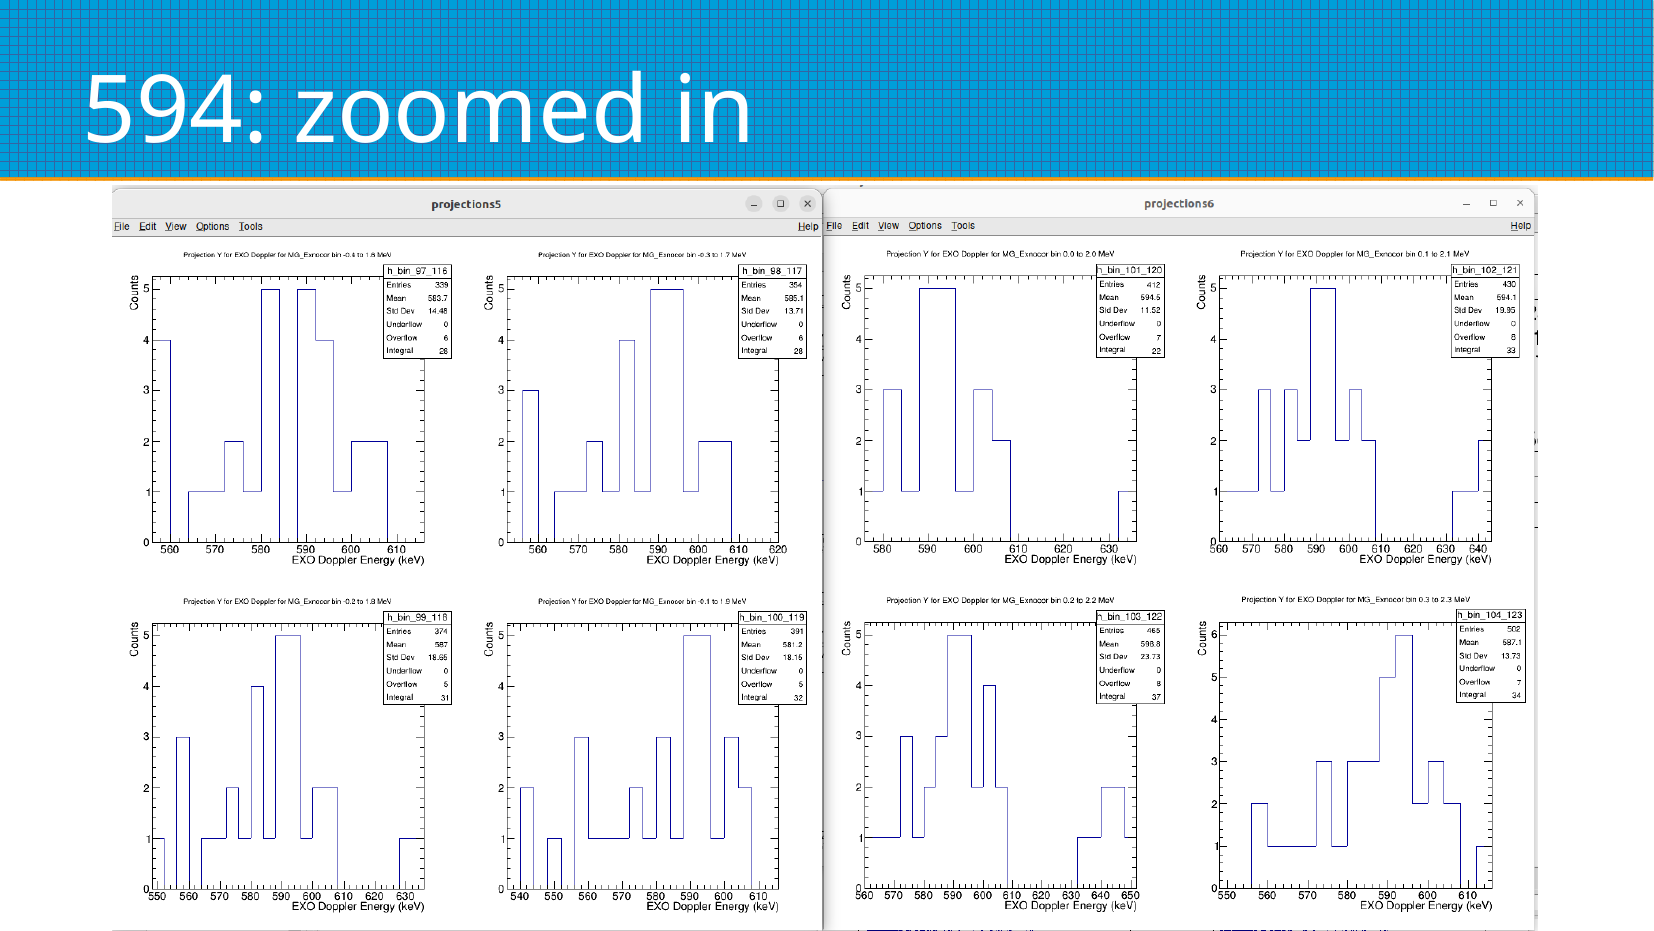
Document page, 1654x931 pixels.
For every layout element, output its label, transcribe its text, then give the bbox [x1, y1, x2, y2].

picture [112, 185, 1538, 931]
title 594: zoomed in [82, 14, 1571, 171]
